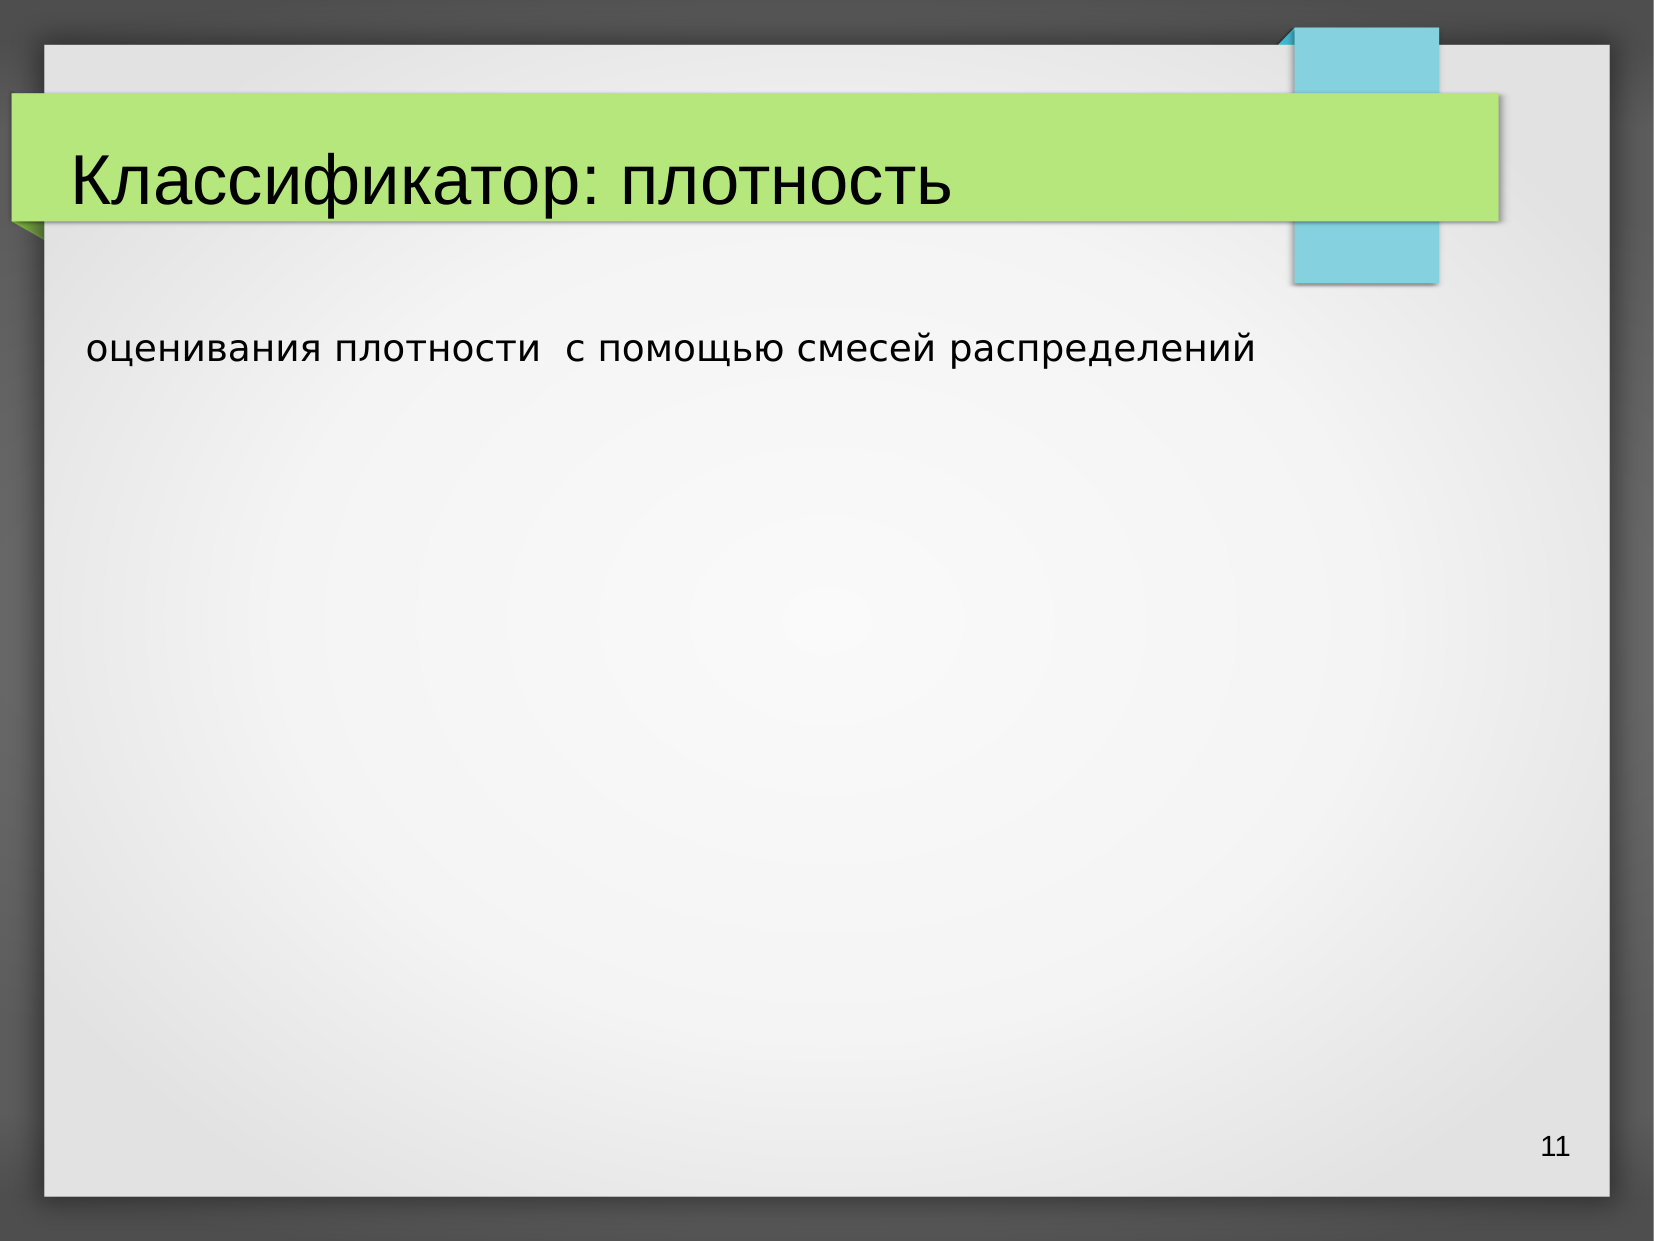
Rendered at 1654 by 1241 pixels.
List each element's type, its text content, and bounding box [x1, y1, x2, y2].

text_box оценивания плотности с помощью смесей распределений [70, 318, 1548, 780]
title Классификатор: плотность [70, 76, 1559, 284]
picture [0, 0, 1654, 1241]
